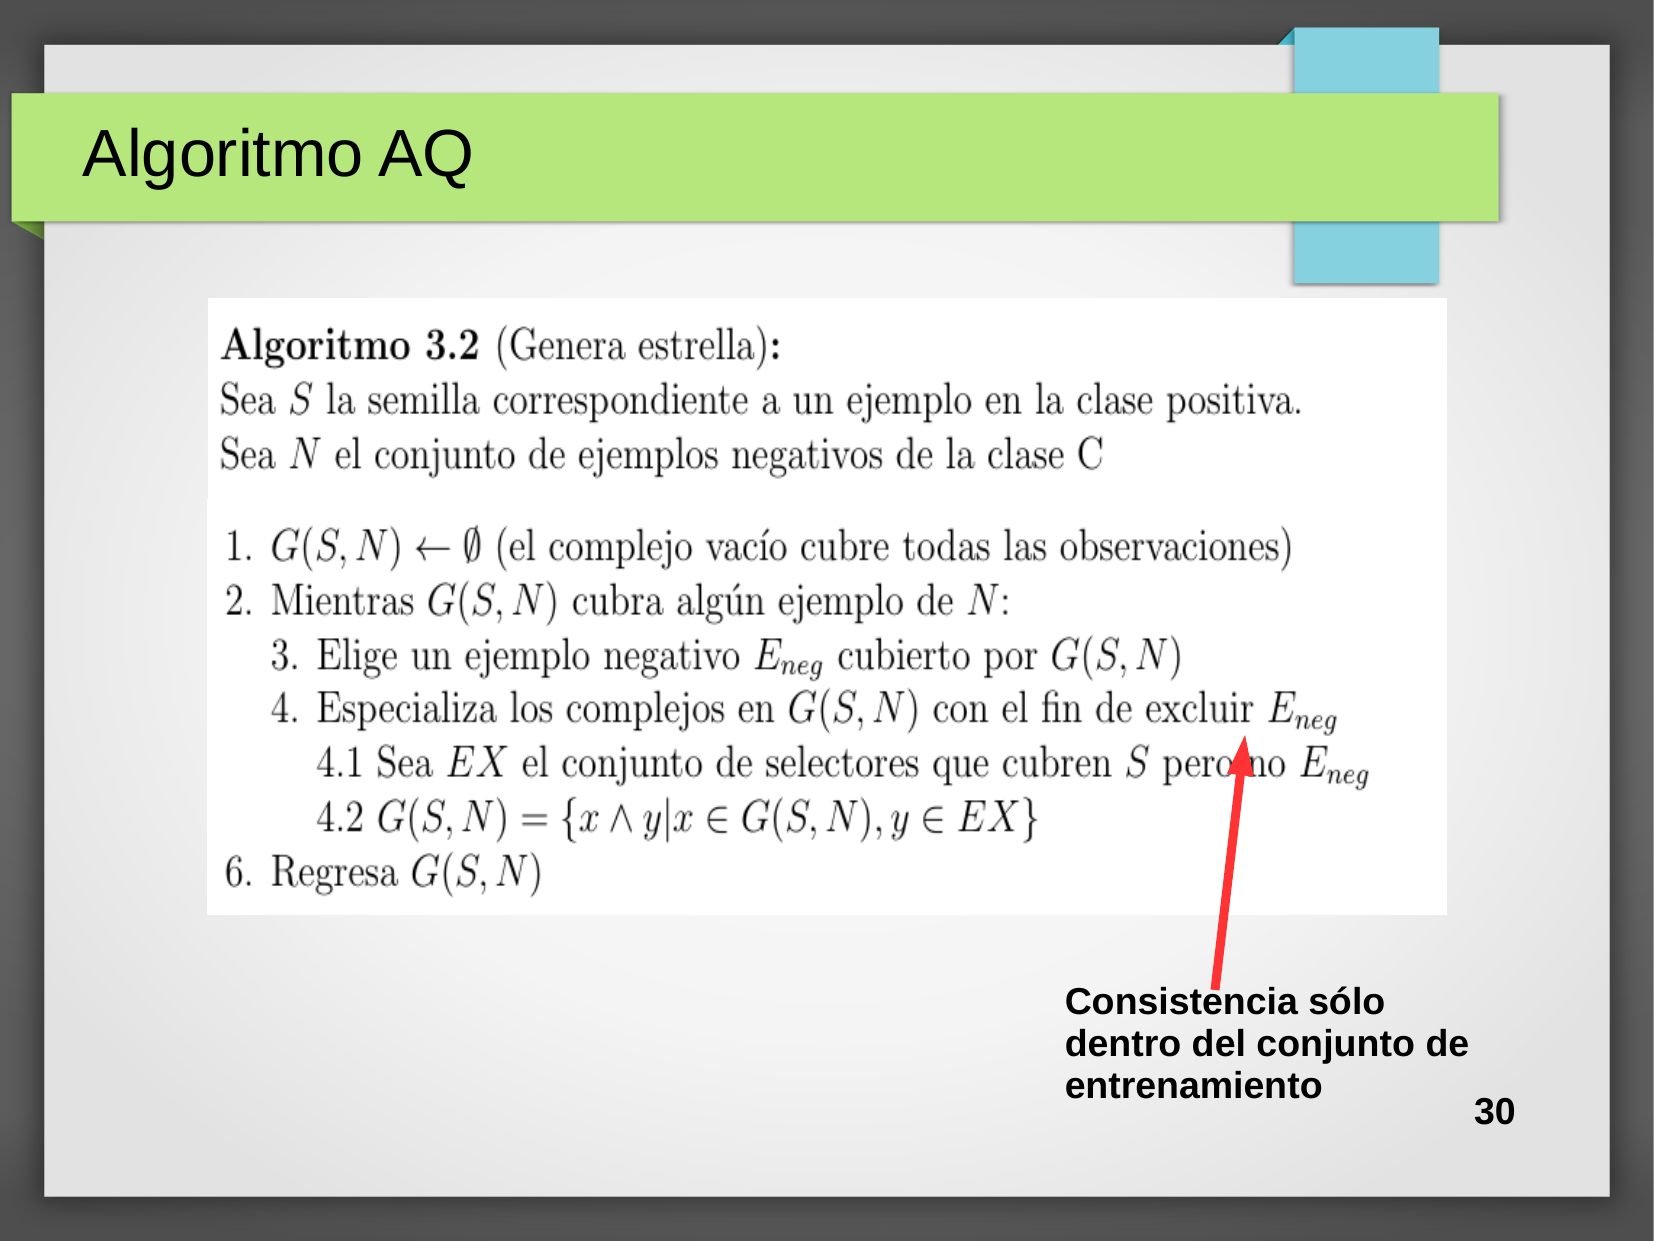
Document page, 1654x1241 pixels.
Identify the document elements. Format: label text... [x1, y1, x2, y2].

title Algoritmo AQ [82, 79, 1501, 229]
text_box <number> [1459, 1083, 1654, 1154]
picture [0, 0, 1654, 1241]
text_box Consistencia sólo dentro del conjunto de entrenamiento [1050, 973, 1486, 1115]
